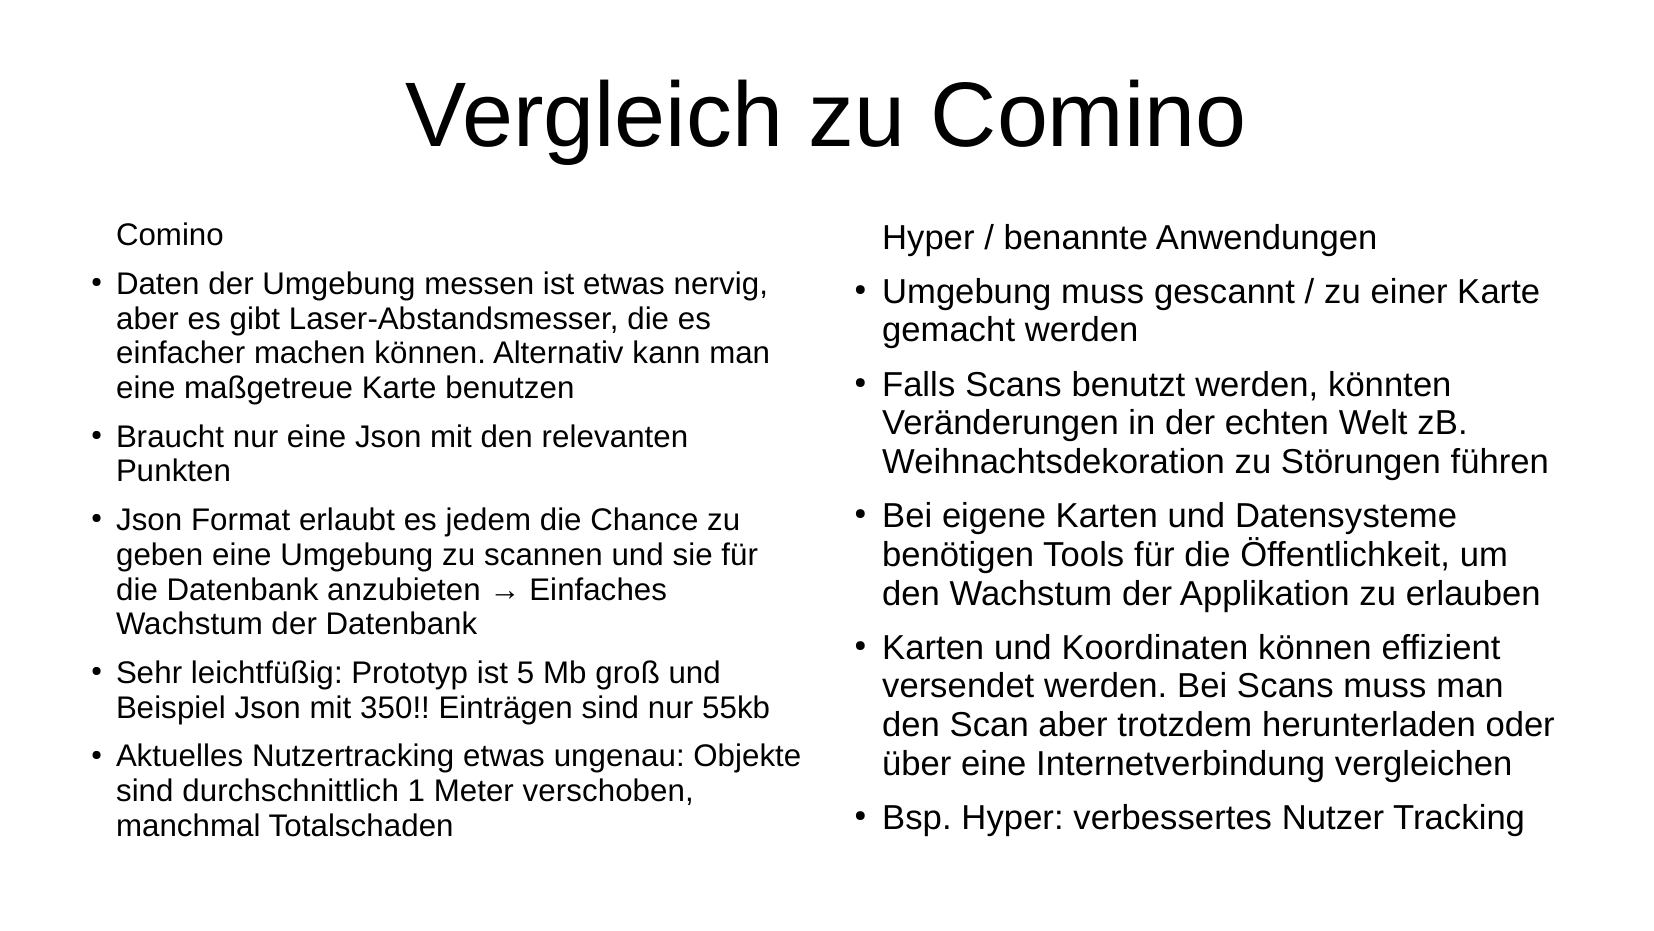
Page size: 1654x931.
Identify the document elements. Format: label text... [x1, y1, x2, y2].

title Vergleich zu Comino [82, 37, 1571, 193]
list Comino Daten der Umgebung messen ist etwas nervig, aber es gibt Laser-Abstandsmesser, die es einfacher machen können. Alternativ kann man eine maßgetreue Karte benutzen Braucht nur eine Json mit den relevanten Punkten Json Format erlaubt es jedem die Chance zu geben eine Umgebung zu scannen und sie für die Datenbank anzubieten → Einfaches Wachstum der Datenbank Sehr leichtfüßig: Prototyp ist 5 Mb groß und Beispiel Json mit 350!! Einträgen sind nur 55kb Aktuelles Nutzertracking etwas ungenau: Objekte sind durchschnittlich 1 Meter verschoben, manchmal Totalschaden [82, 217, 809, 857]
list Hyper / benannte Anwendungen Umgebung muss gescannt / zu einer Karte gemacht werden Falls Scans benutzt werden, könnten Veränderungen in der echten Welt zB. Weihnachtsdekoration zu Störungen führen Bei eigene Karten und Datensysteme benötigen Tools für die Öffentlichkeit, um den Wachstum der Applikation zu erlauben Karten und Koordinaten können effizient versendet werden. Bei Scans muss man den Scan aber trotzdem herunterladen oder über eine Internetverbindung vergleichen Bsp. Hyper: verbessertes Nutzer Tracking [845, 217, 1572, 857]
